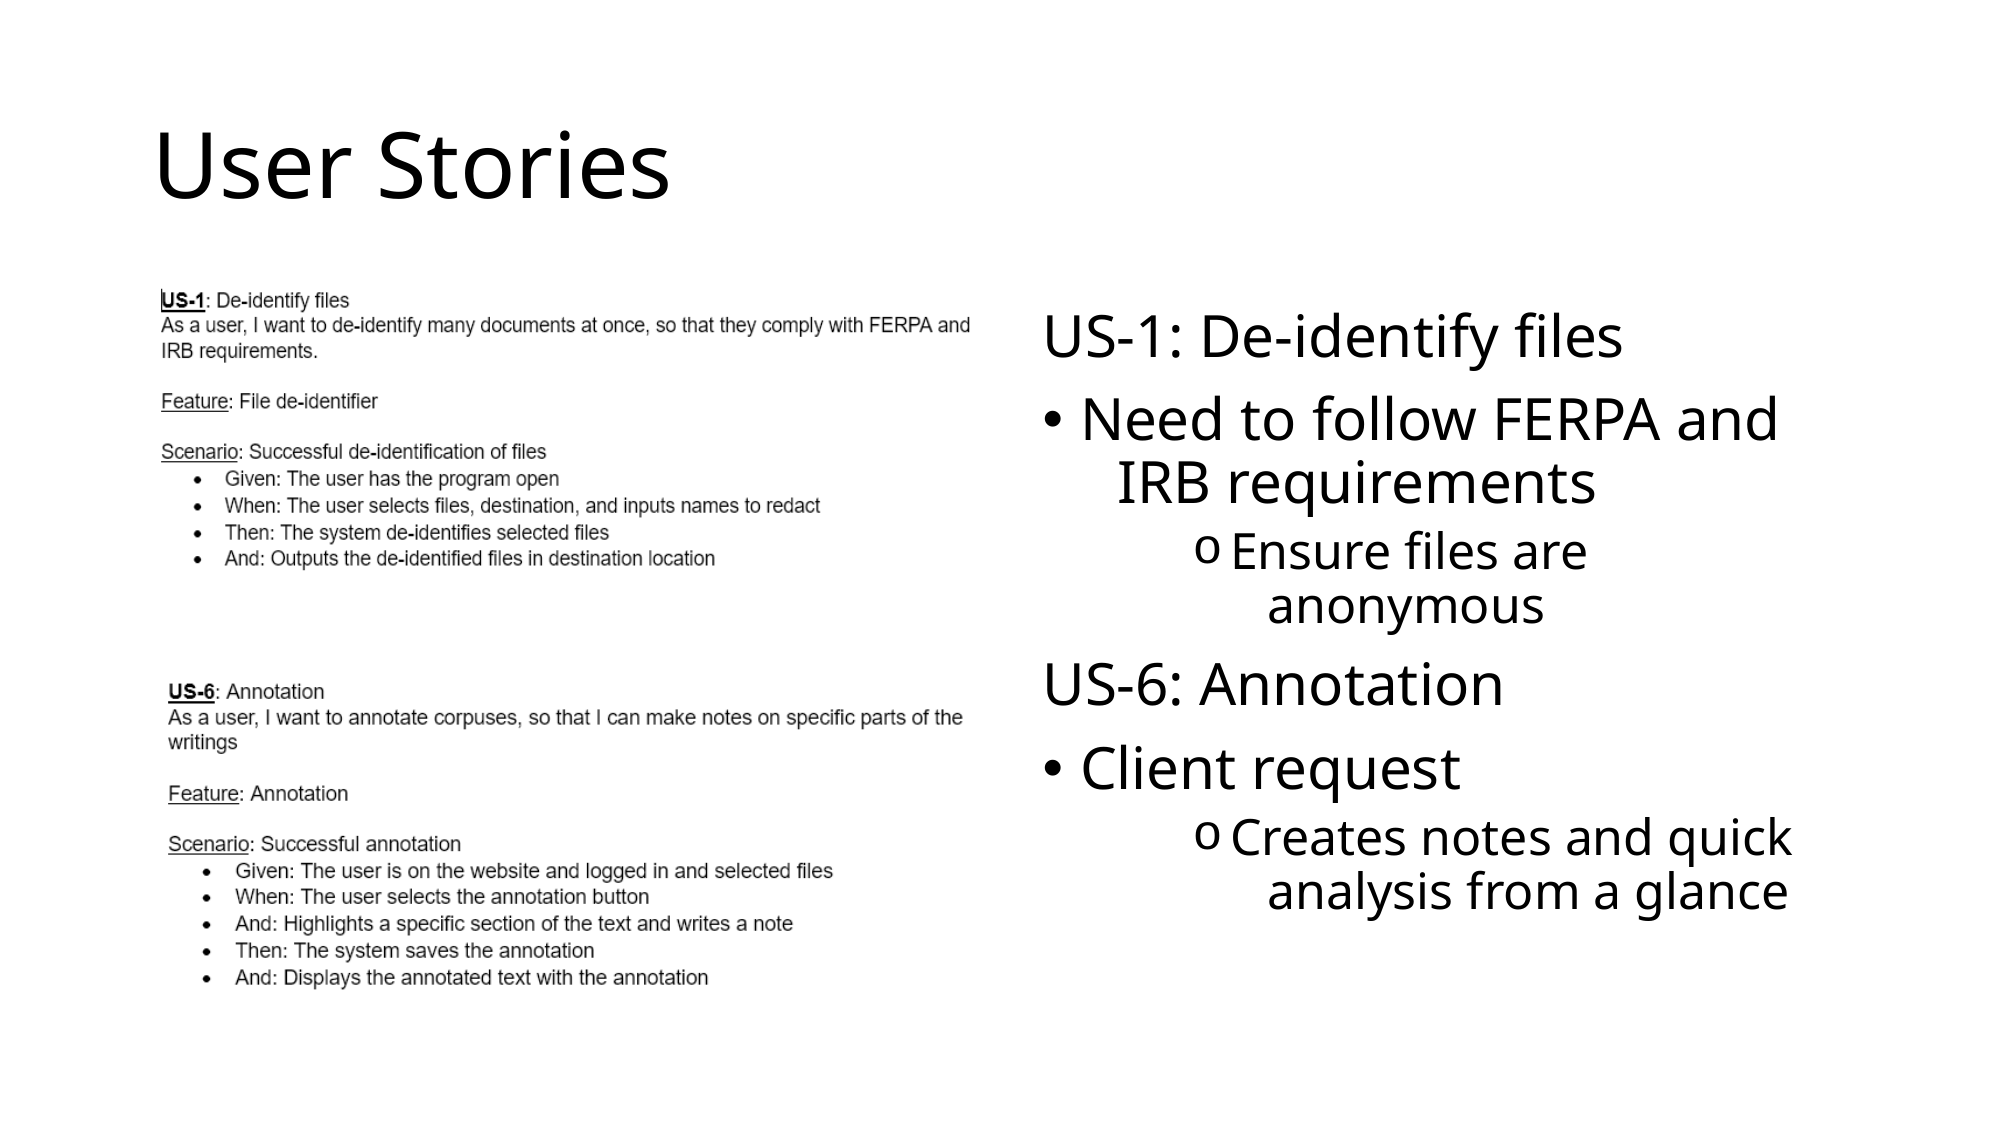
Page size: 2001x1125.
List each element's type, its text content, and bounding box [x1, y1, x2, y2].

picture [139, 276, 987, 582]
text_box US-1: De-identify files Need to follow FERPA and IRB requirements Ensure files are anonymous US-6: Annotation Client request Creates notes and quick analysis from a glance [1027, 299, 1863, 1004]
title User Stories [137, 59, 1863, 278]
picture [139, 679, 986, 1000]
